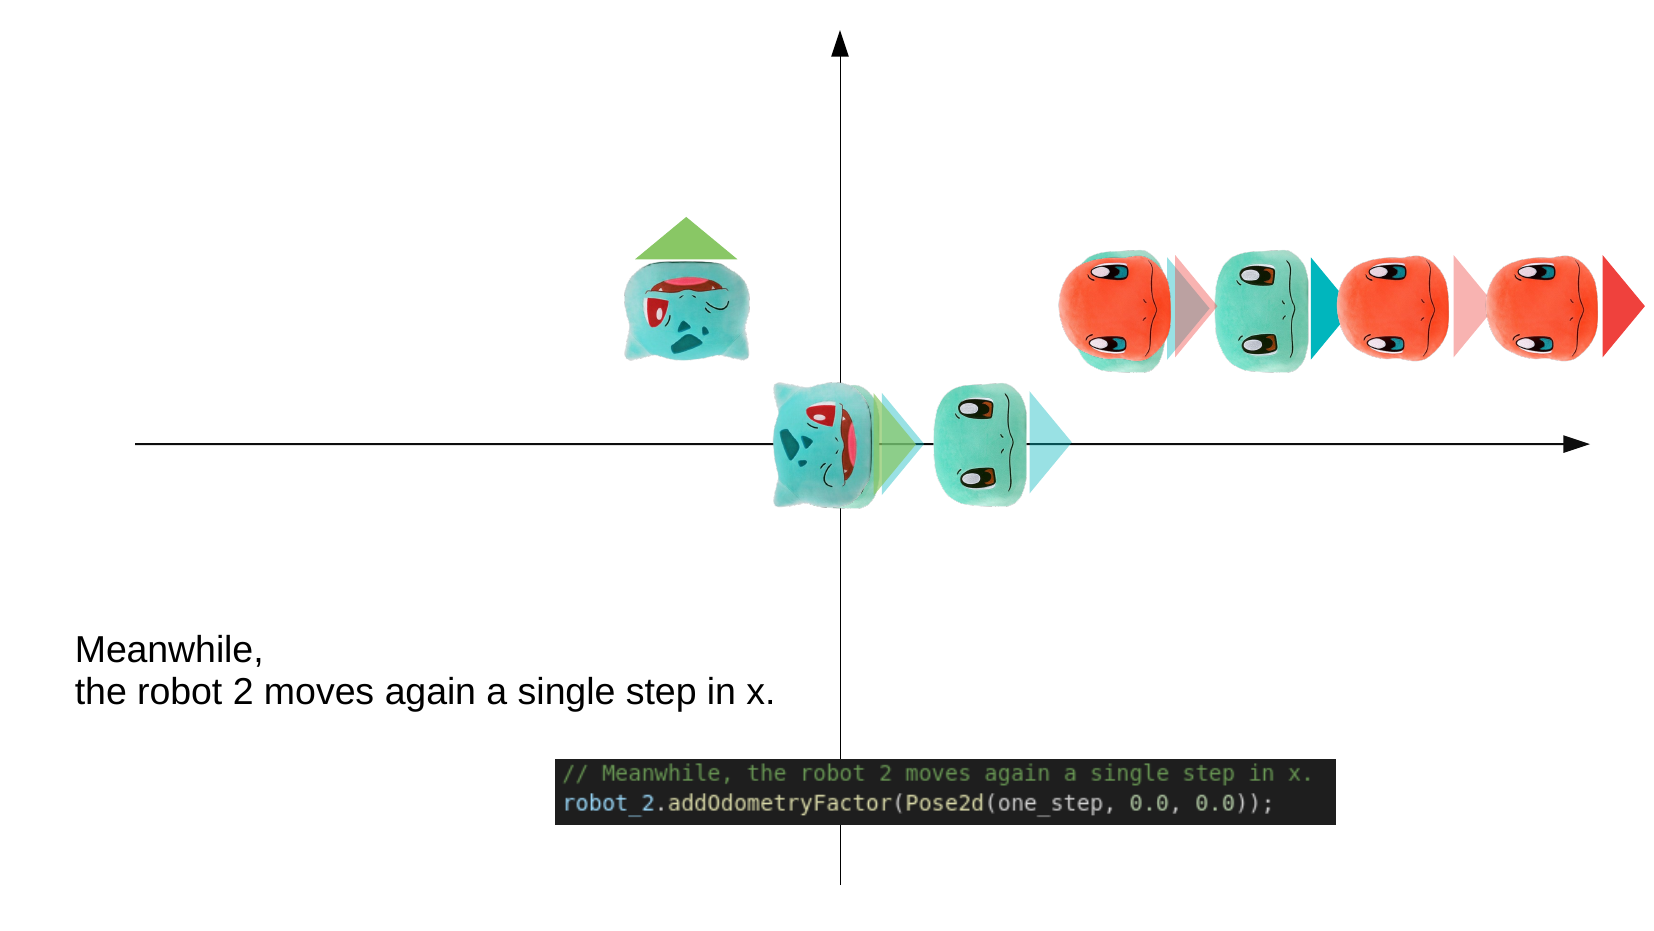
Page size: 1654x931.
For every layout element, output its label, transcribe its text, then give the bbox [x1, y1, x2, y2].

text_box [1029, 391, 1072, 494]
text_box Meanwhile, the robot 2 moves again a single step in x. [60, 621, 802, 721]
text_box [1602, 255, 1645, 358]
text_box [1453, 255, 1467, 358]
text_box [873, 393, 916, 496]
text_box [635, 216, 738, 260]
picture [555, 759, 1336, 826]
picture [605, 232, 1618, 529]
text_box [1310, 257, 1318, 360]
text_box [1175, 255, 1218, 358]
